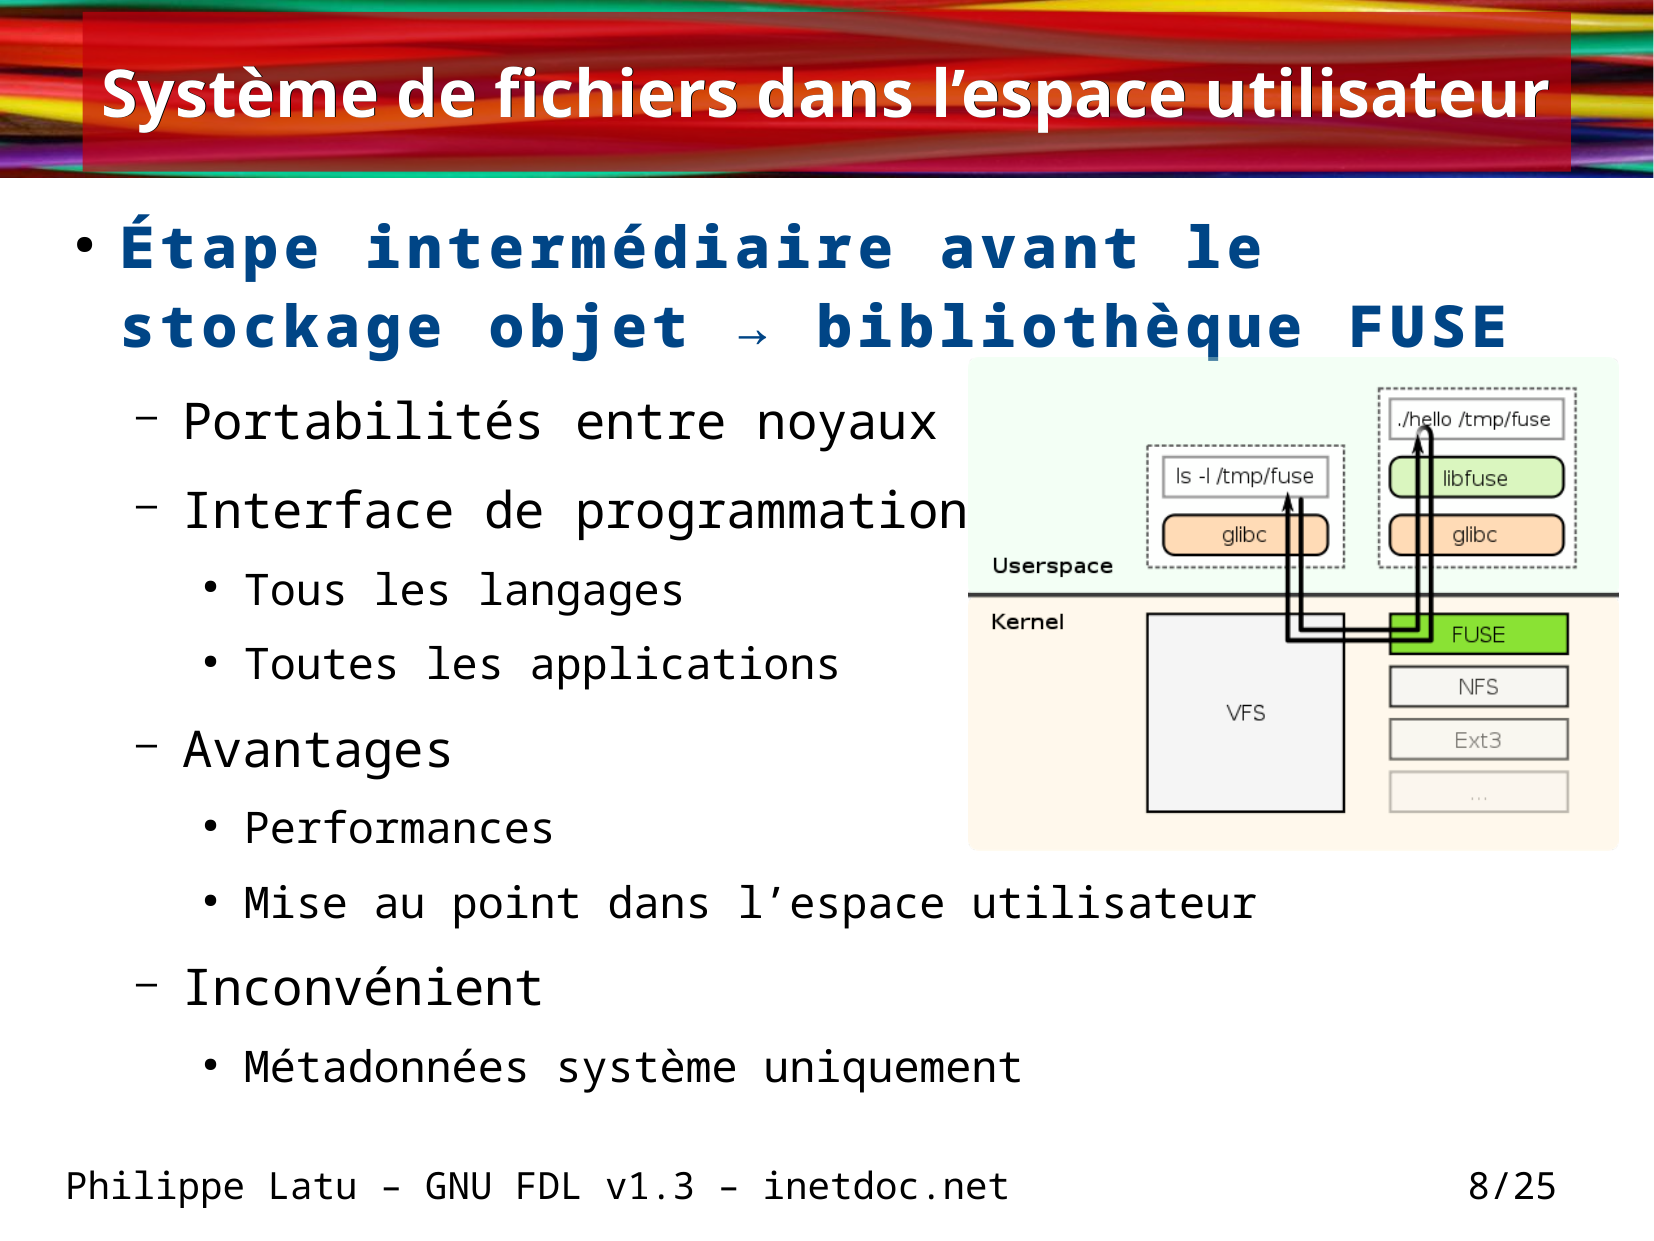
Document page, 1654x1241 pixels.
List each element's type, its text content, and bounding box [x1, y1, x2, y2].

picture [968, 357, 1619, 851]
title Système de fichiers dans l’espace utilisateur [82, 11, 1571, 172]
text_box Philippe Latu – GNU FDL v1.3 – inetdoc.net <numéro>/25 [59, 1133, 1595, 1237]
picture [0, 0, 1654, 178]
list Étape intermédiaire avant le stockage objet → bibliothèque FUSE Portabilités entre noyaux Interface de programmation Tous les langages Toutes les applications Avantages Performances Mise au point dans l’espace utilisateur Inconvénient Métadonnées système uniquement [59, 206, 1571, 1098]
